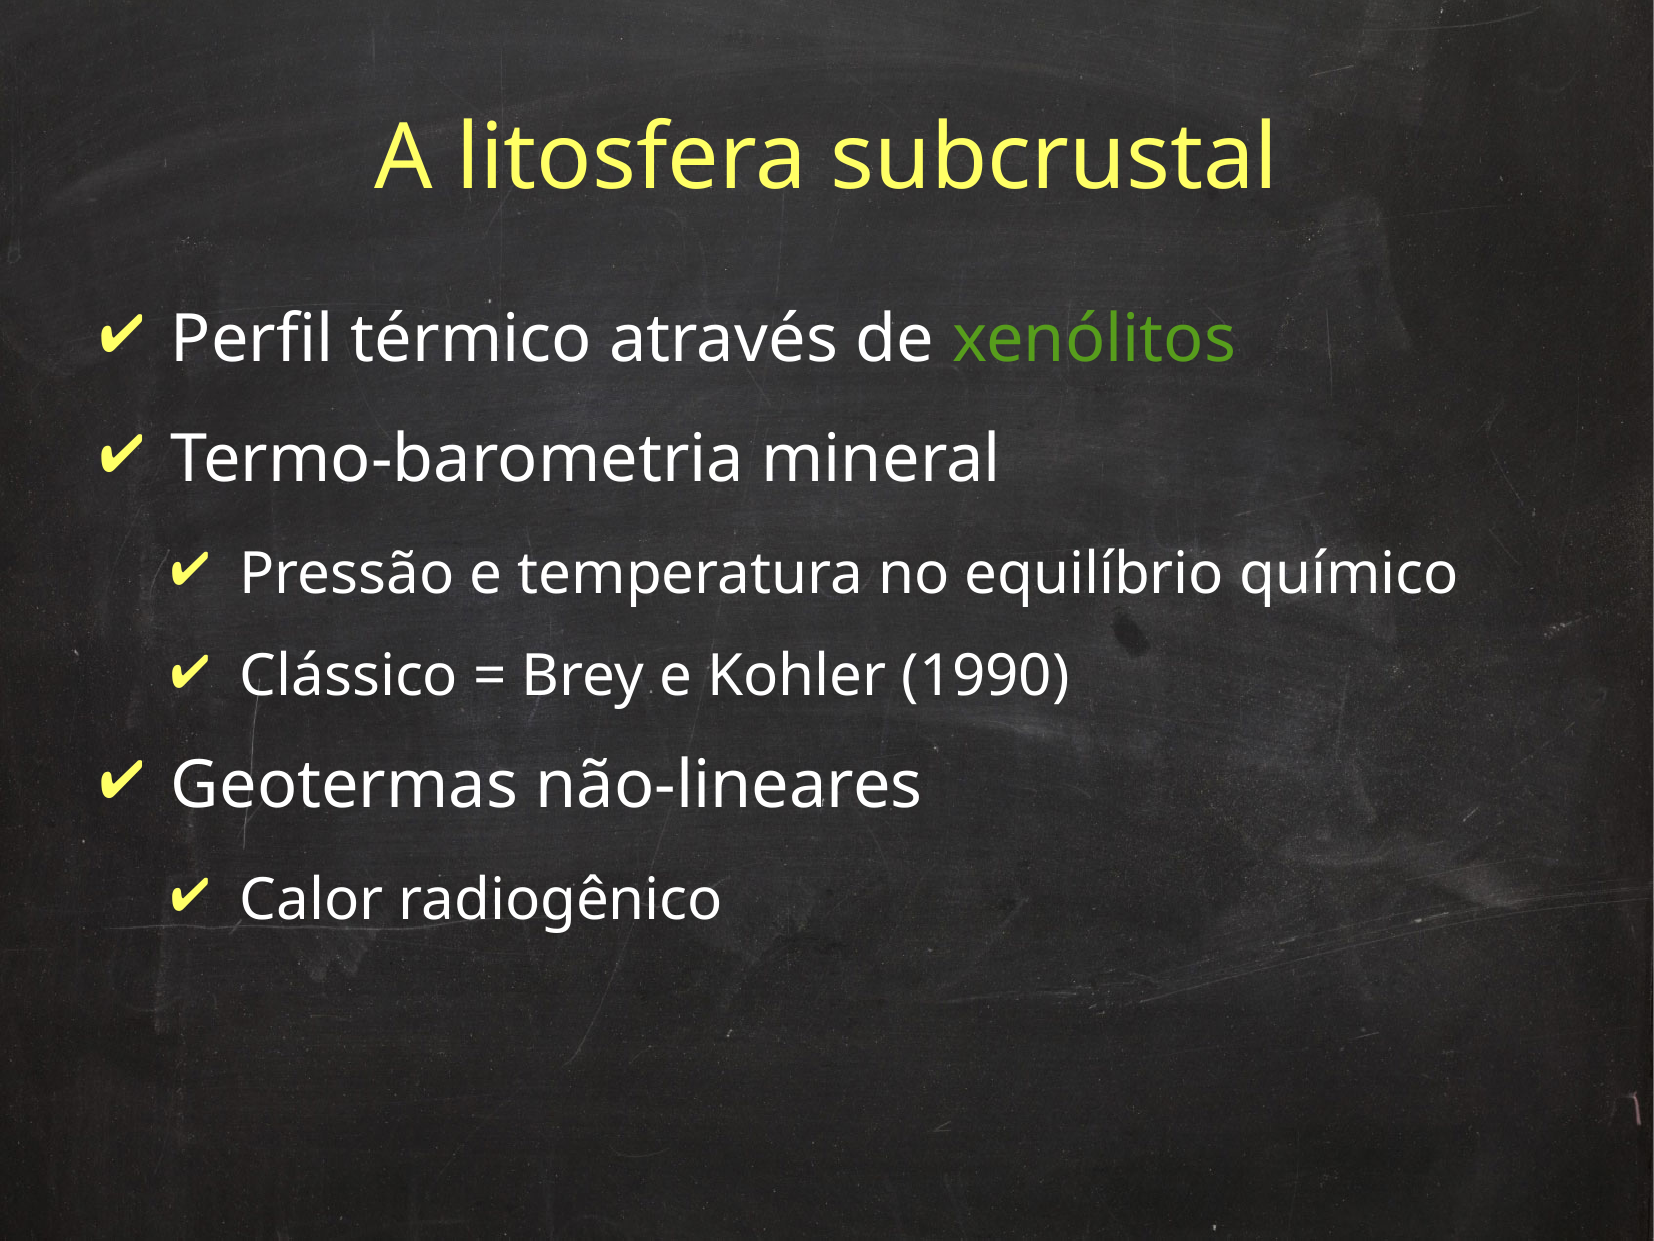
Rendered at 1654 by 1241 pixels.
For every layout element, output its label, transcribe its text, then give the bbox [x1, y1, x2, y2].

list Perfil térmico através de xenólitos Termo-barometria mineral Pressão e temperatura no equilíbrio químico Clássico = Brey e Kohler (1990) Geotermas não-lineares Calor radiogênico [82, 290, 1571, 1109]
picture [0, 0, 1654, 1241]
title A litosfera subcrustal [82, 56, 1571, 250]
